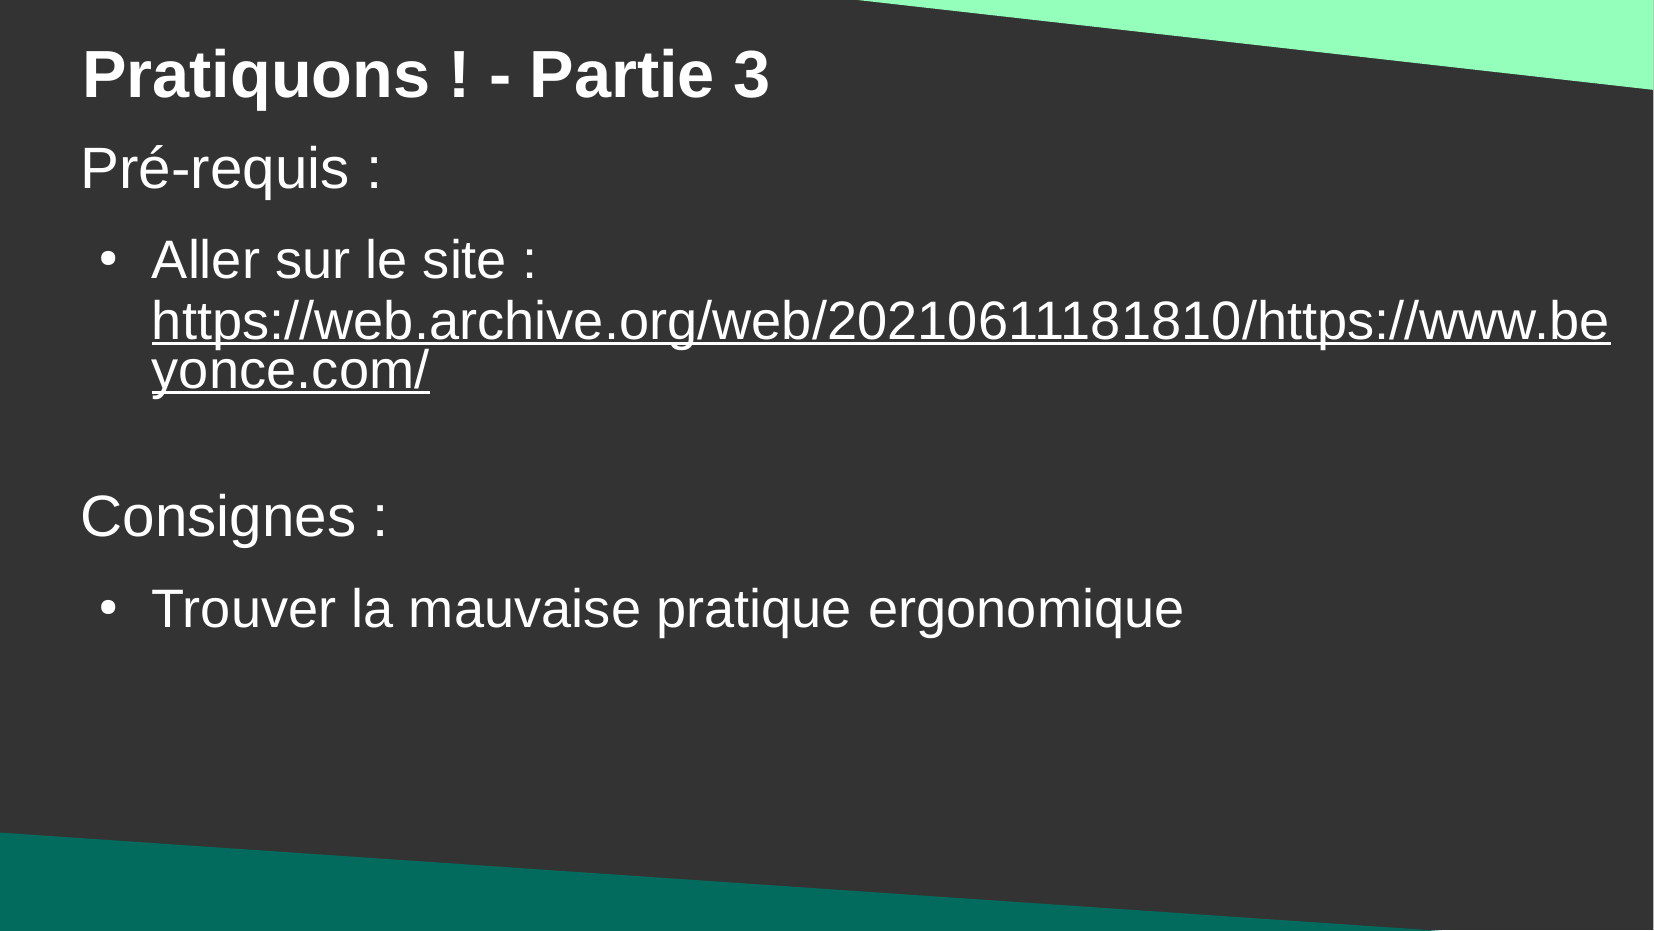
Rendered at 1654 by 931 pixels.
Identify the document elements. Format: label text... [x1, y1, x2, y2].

list Pré-requis : Aller sur le site : https://web.archive.org/web/20210611181810/https://www.beyonce.com/ [80, 135, 1620, 402]
text_box [857, 0, 1654, 90]
title Pratiquons ! - Partie 3 [82, 37, 1571, 114]
list Consignes : Trouver la mauvaise pratique ergonomique [80, 484, 1620, 644]
